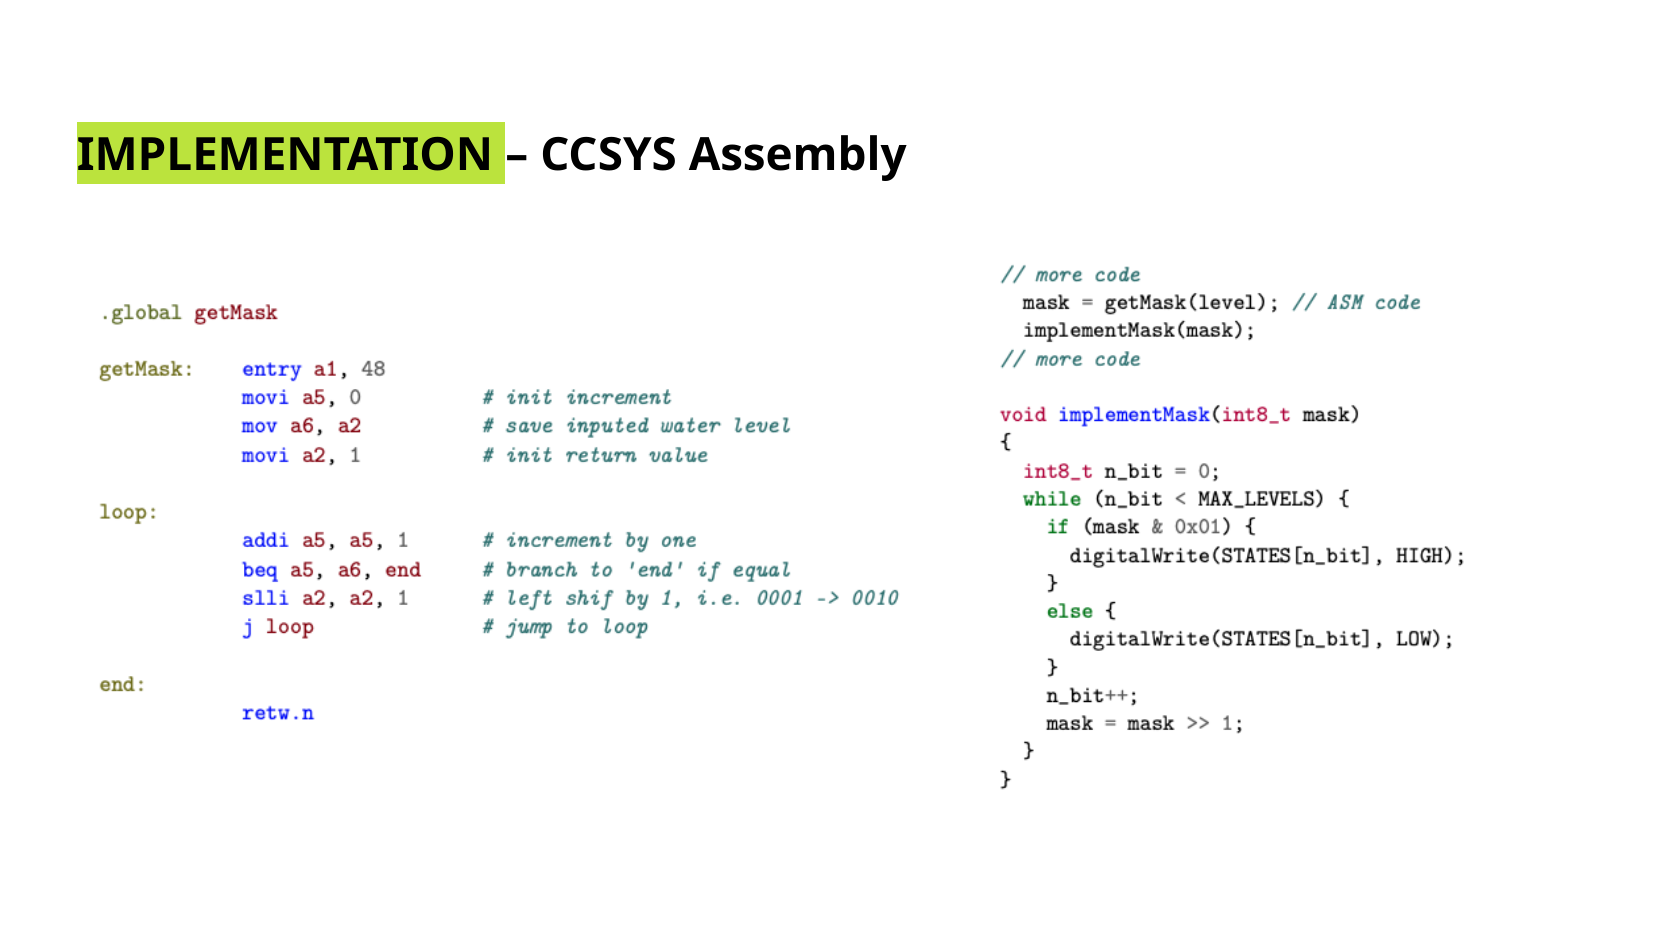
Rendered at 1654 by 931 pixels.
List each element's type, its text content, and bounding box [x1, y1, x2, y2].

title IMPLEMENTATION – CCSYS Assembly [76, 99, 1565, 207]
picture [88, 295, 921, 733]
picture [973, 259, 1519, 796]
